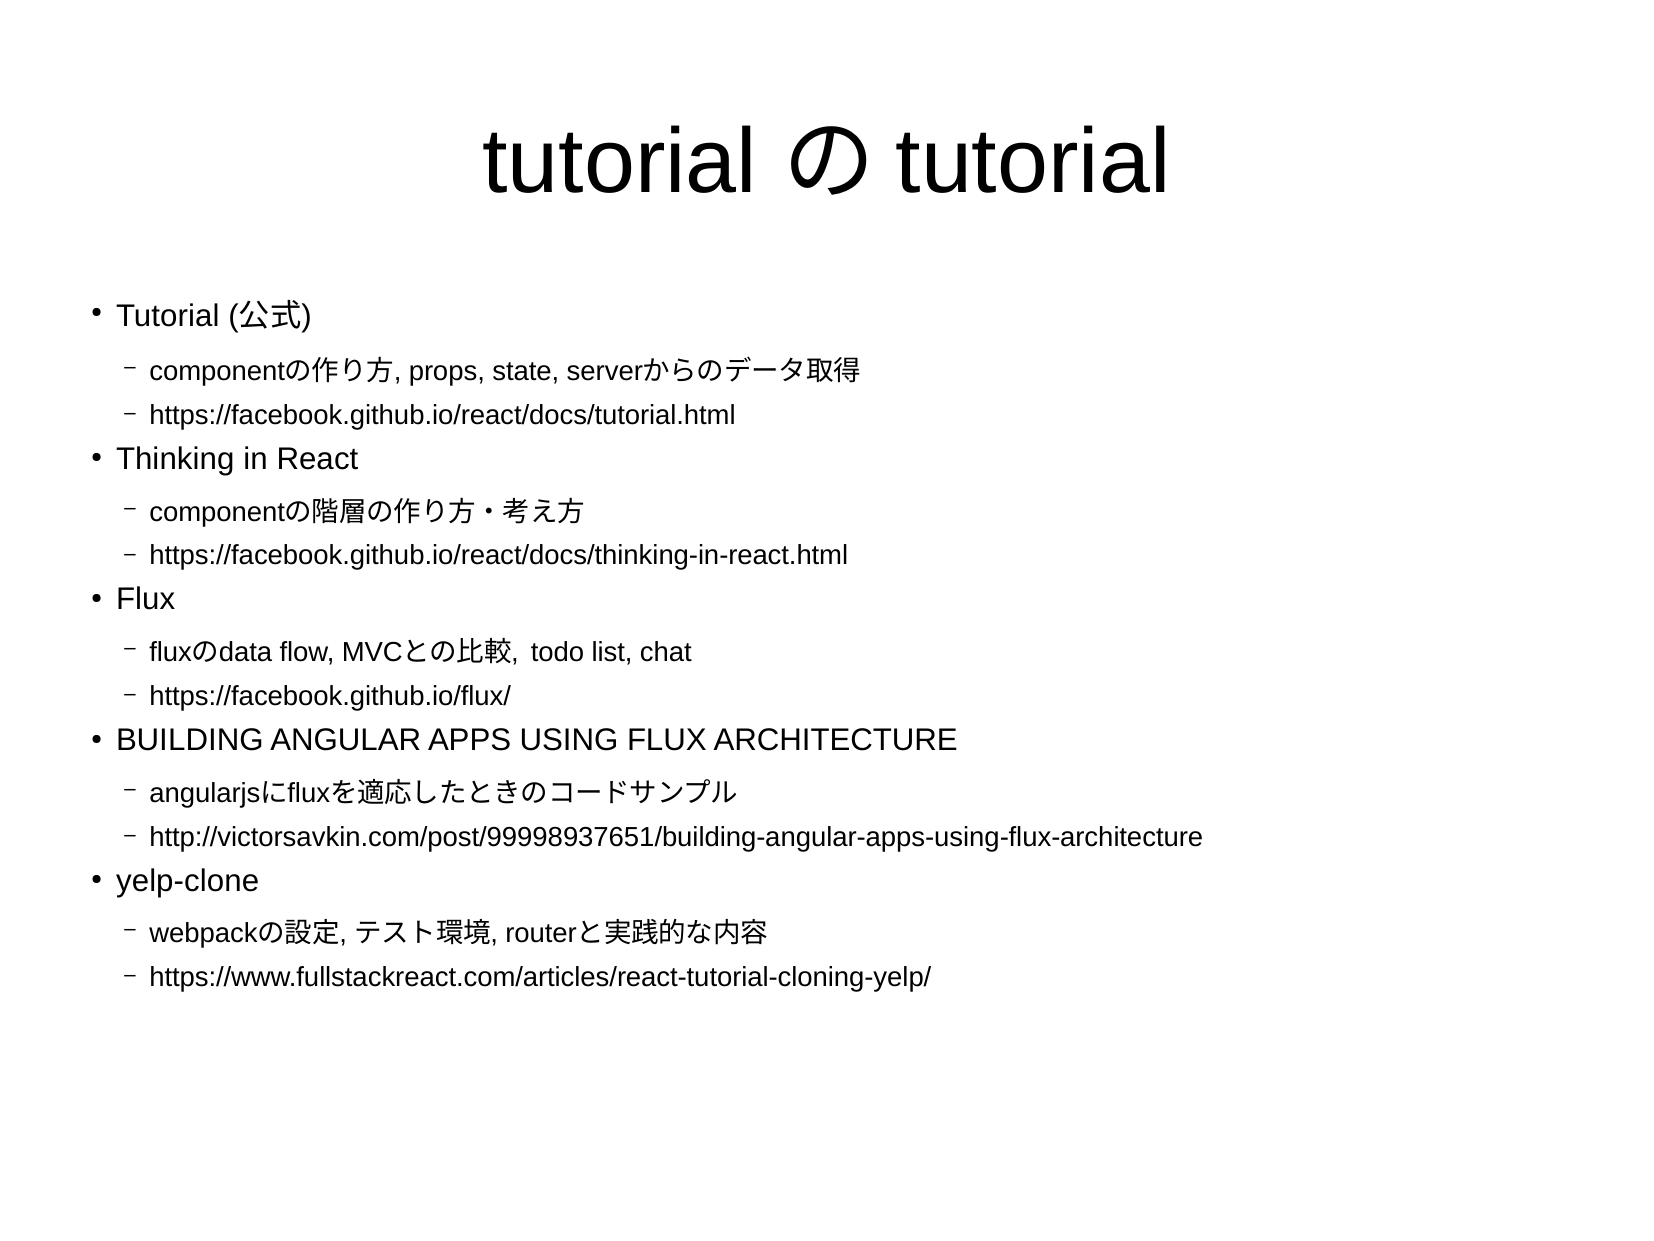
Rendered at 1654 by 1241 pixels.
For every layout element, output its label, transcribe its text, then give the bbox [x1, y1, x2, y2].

title tutorial の tutorial [82, 49, 1571, 257]
list Tutorial (公式) componentの作り方, props, state, serverからのデータ取得 https://facebook.github.io/react/docs/tutorial.html Thinking in React componentの階層の作り方・考え方 https://facebook.github.io/react/docs/thinking-in-react.html Flux fluxのdata flow, MVCとの比較, todo list, chat https://facebook.github.io/flux/ BUILDING ANGULAR APPS USING FLUX ARCHITECTURE angularjsにfluxを適応したときのコードサンプル http://victorsavkin.com/post/99998937651/building-angular-apps-using-flux-architecture yelp-clone webpackの設定, テスト環境, routerと実践的な内容 https://www.fullstackreact.com/articles/react-tutorial-cloning-yelp/ [82, 290, 1571, 1010]
